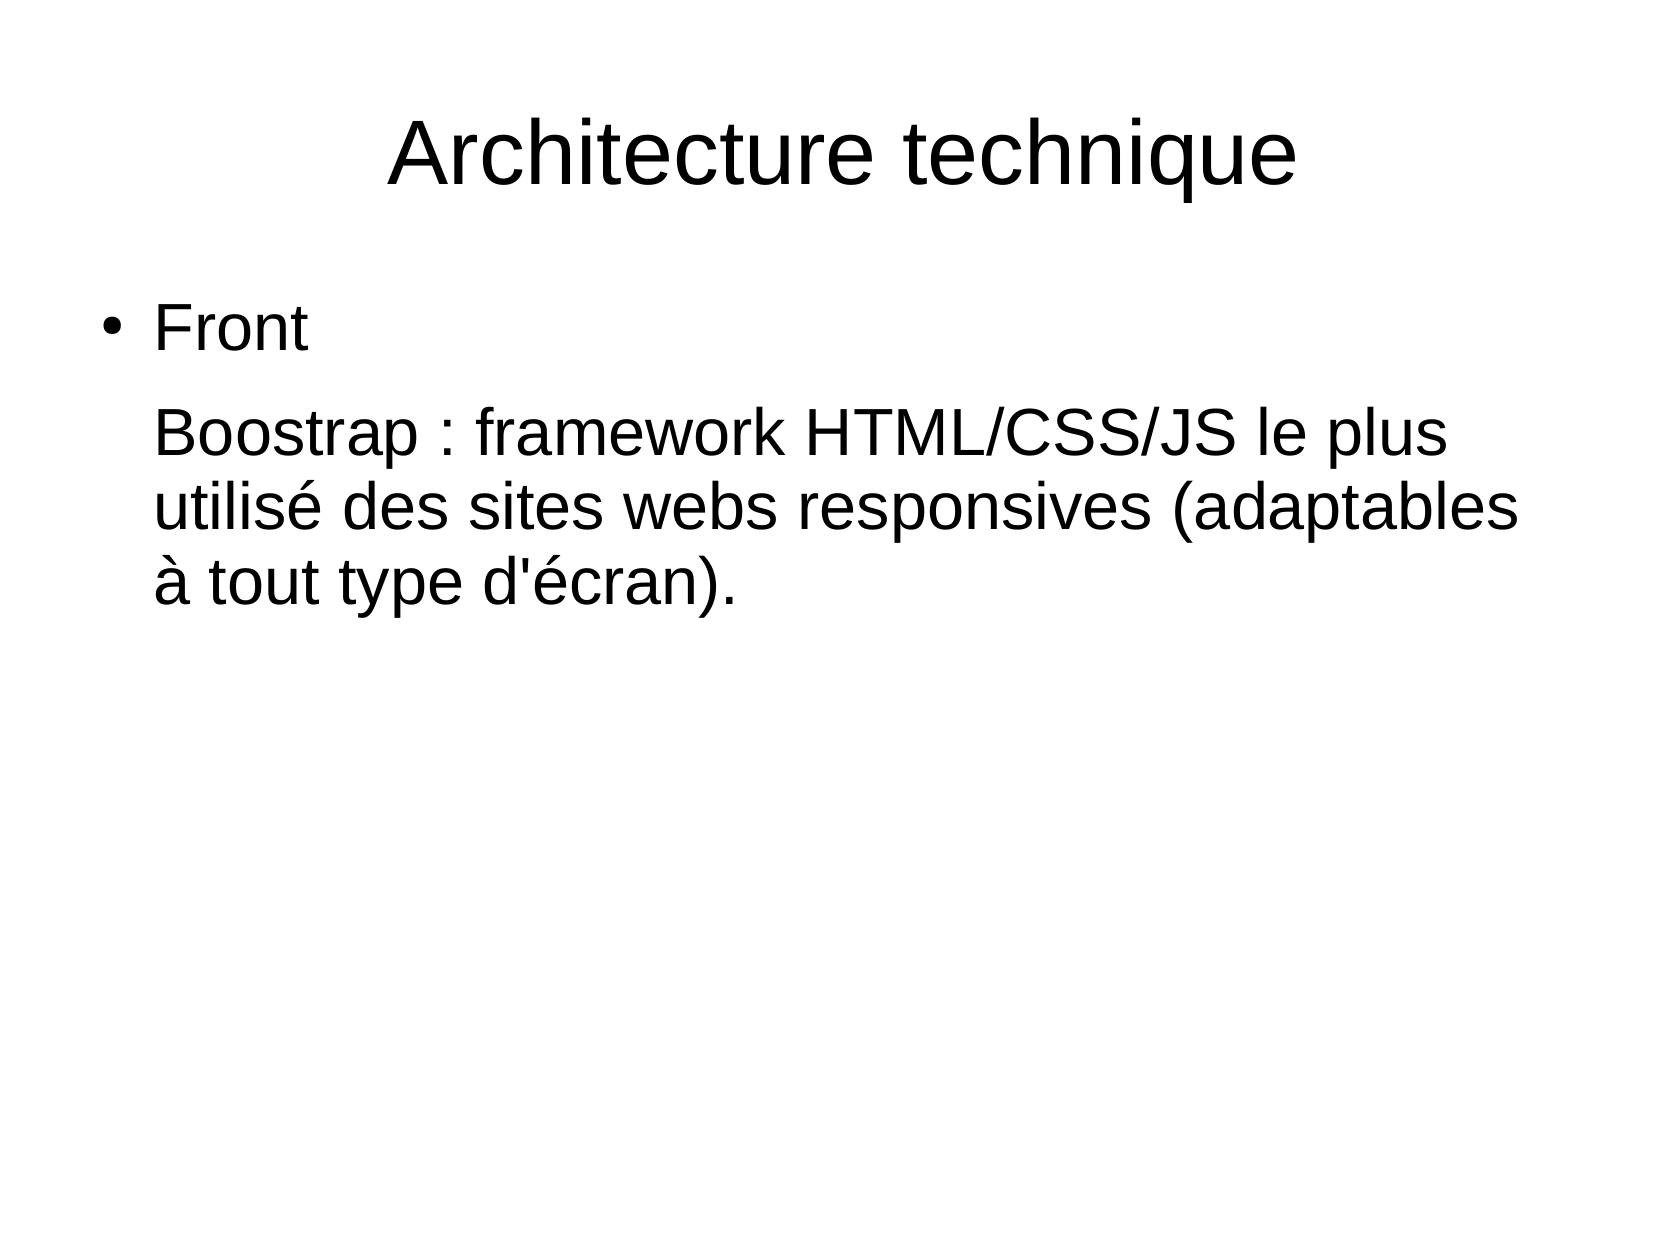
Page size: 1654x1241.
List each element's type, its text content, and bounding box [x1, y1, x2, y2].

list Front Boostrap : framework HTML/CSS/JS le plus utilisé des sites webs responsives (adaptables à tout type d'écran). [82, 290, 1571, 1010]
title Architecture technique [82, 49, 1571, 257]
